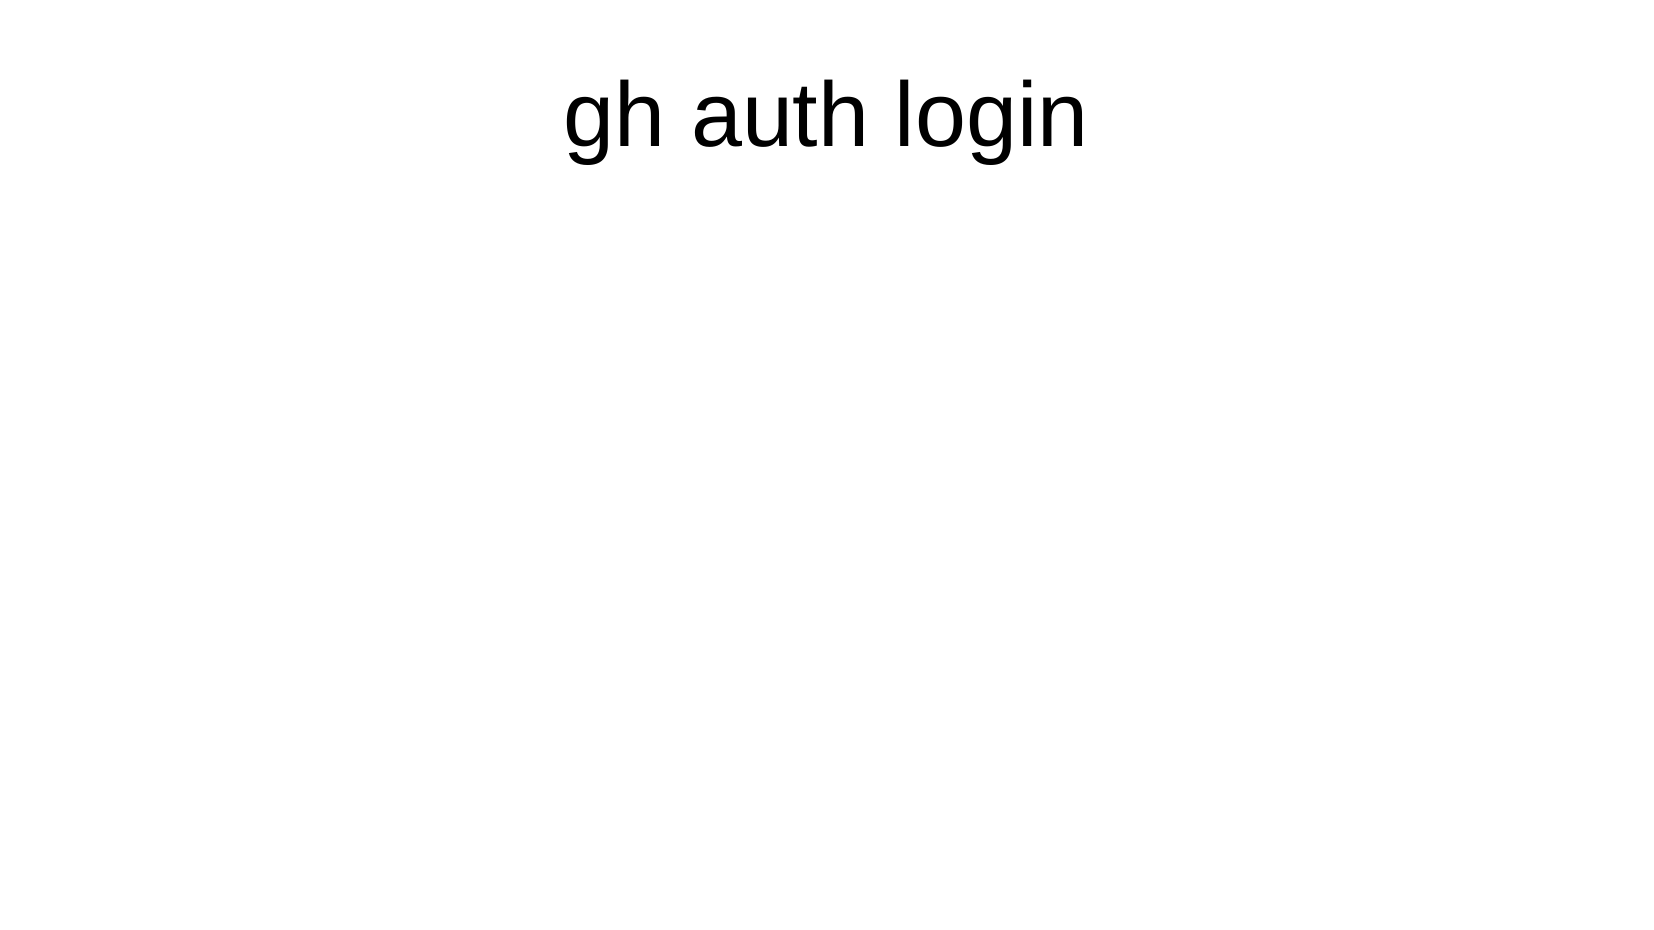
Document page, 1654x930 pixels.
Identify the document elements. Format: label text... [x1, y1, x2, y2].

title gh auth login [82, 37, 1571, 193]
